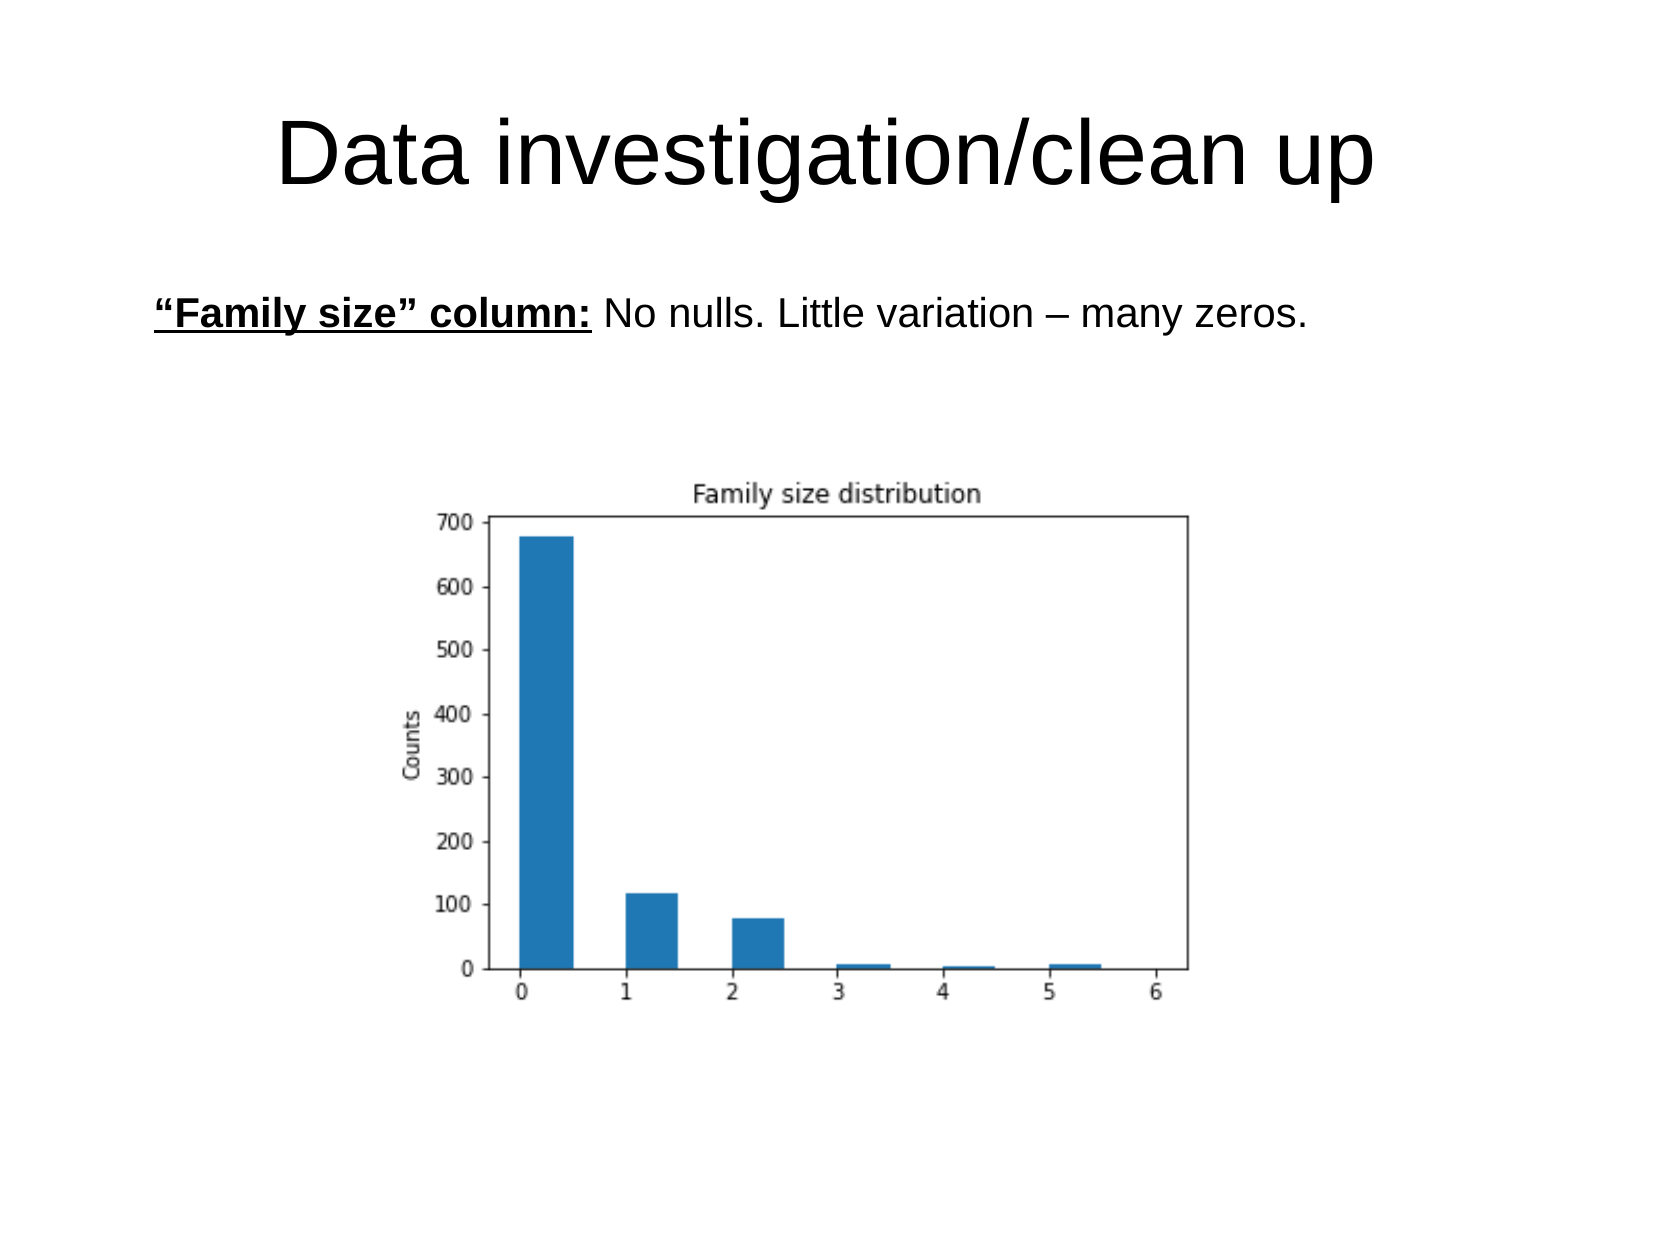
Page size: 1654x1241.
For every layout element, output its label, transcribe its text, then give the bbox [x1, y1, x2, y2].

list “Family size” column: No nulls. Little variation – many zeros. [82, 290, 1571, 391]
title Data investigation/clean up [82, 49, 1571, 257]
picture [376, 443, 1277, 1044]
